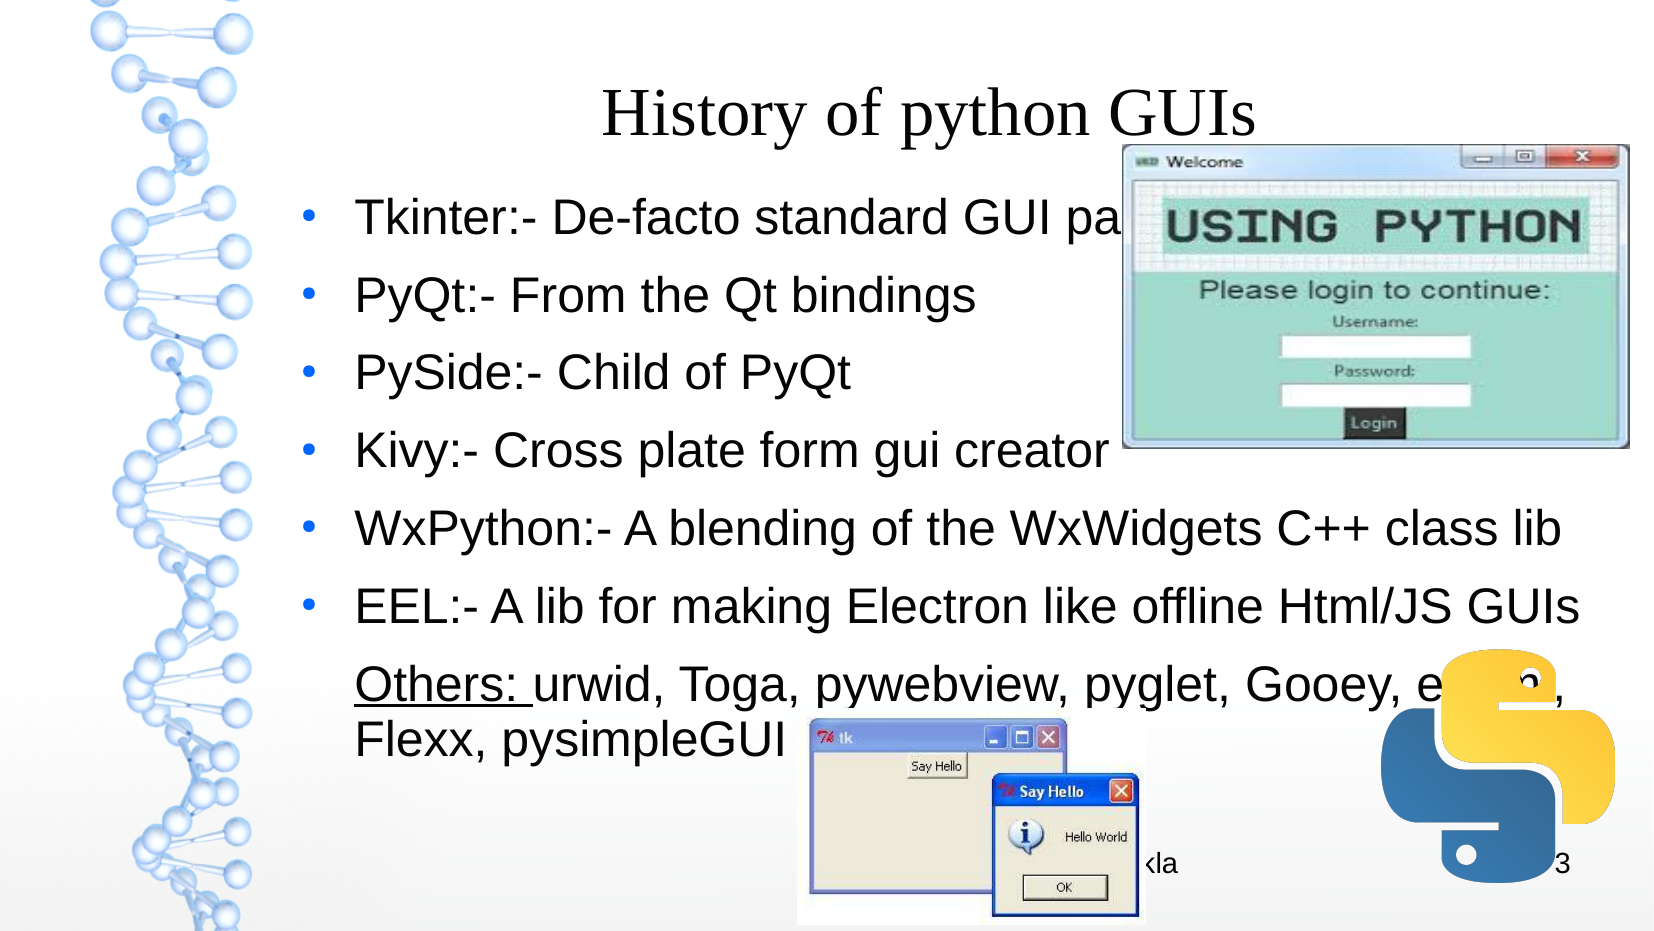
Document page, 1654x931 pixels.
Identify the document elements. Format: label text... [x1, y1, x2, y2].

list Tkinter:- De-facto standard GUI package PyQt:- From the Qt bindings PySide:- Child of PyQt Kivy:- Cross plate form gui creator WxPython:- A blending of the WxWidgets C++ class lib EEL:- A lib for making Electron like offline Html/JS GUIs Others: urwid, Toga, pywebview, pyglet, Gooey, enaml, Flexx, pysimpleGUI [283, 188, 1589, 800]
picture [0, 0, 1654, 931]
title History of python GUIs [265, 35, 1595, 189]
